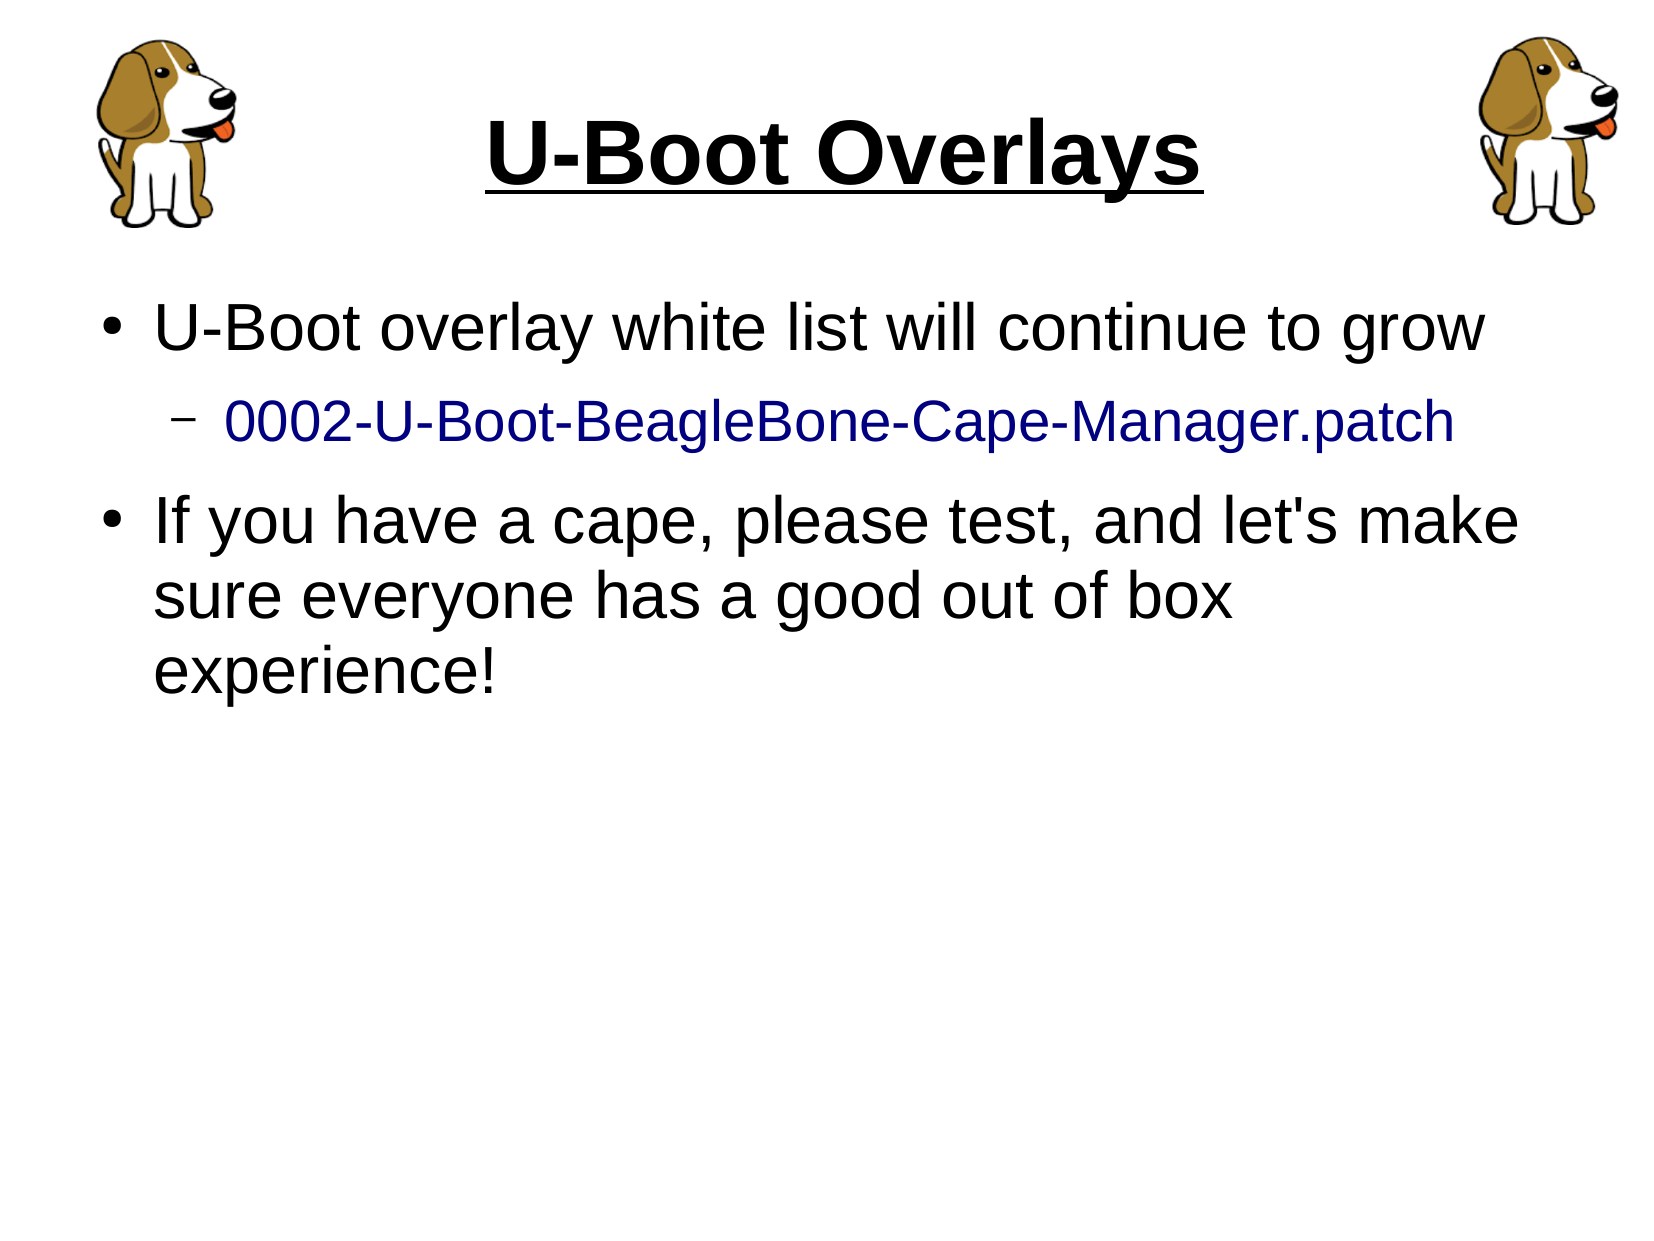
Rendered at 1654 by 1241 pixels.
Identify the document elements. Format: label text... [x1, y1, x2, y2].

list U-Boot overlay white list will continue to grow 0002-U-Boot-BeagleBone-Cape-Manager.patch If you have a cape, please test, and let's make sure everyone has a good out of box experience! [82, 290, 1571, 1010]
picture [82, 39, 239, 228]
title U-Boot Overlays [82, 49, 1571, 257]
picture [1464, 36, 1621, 225]
